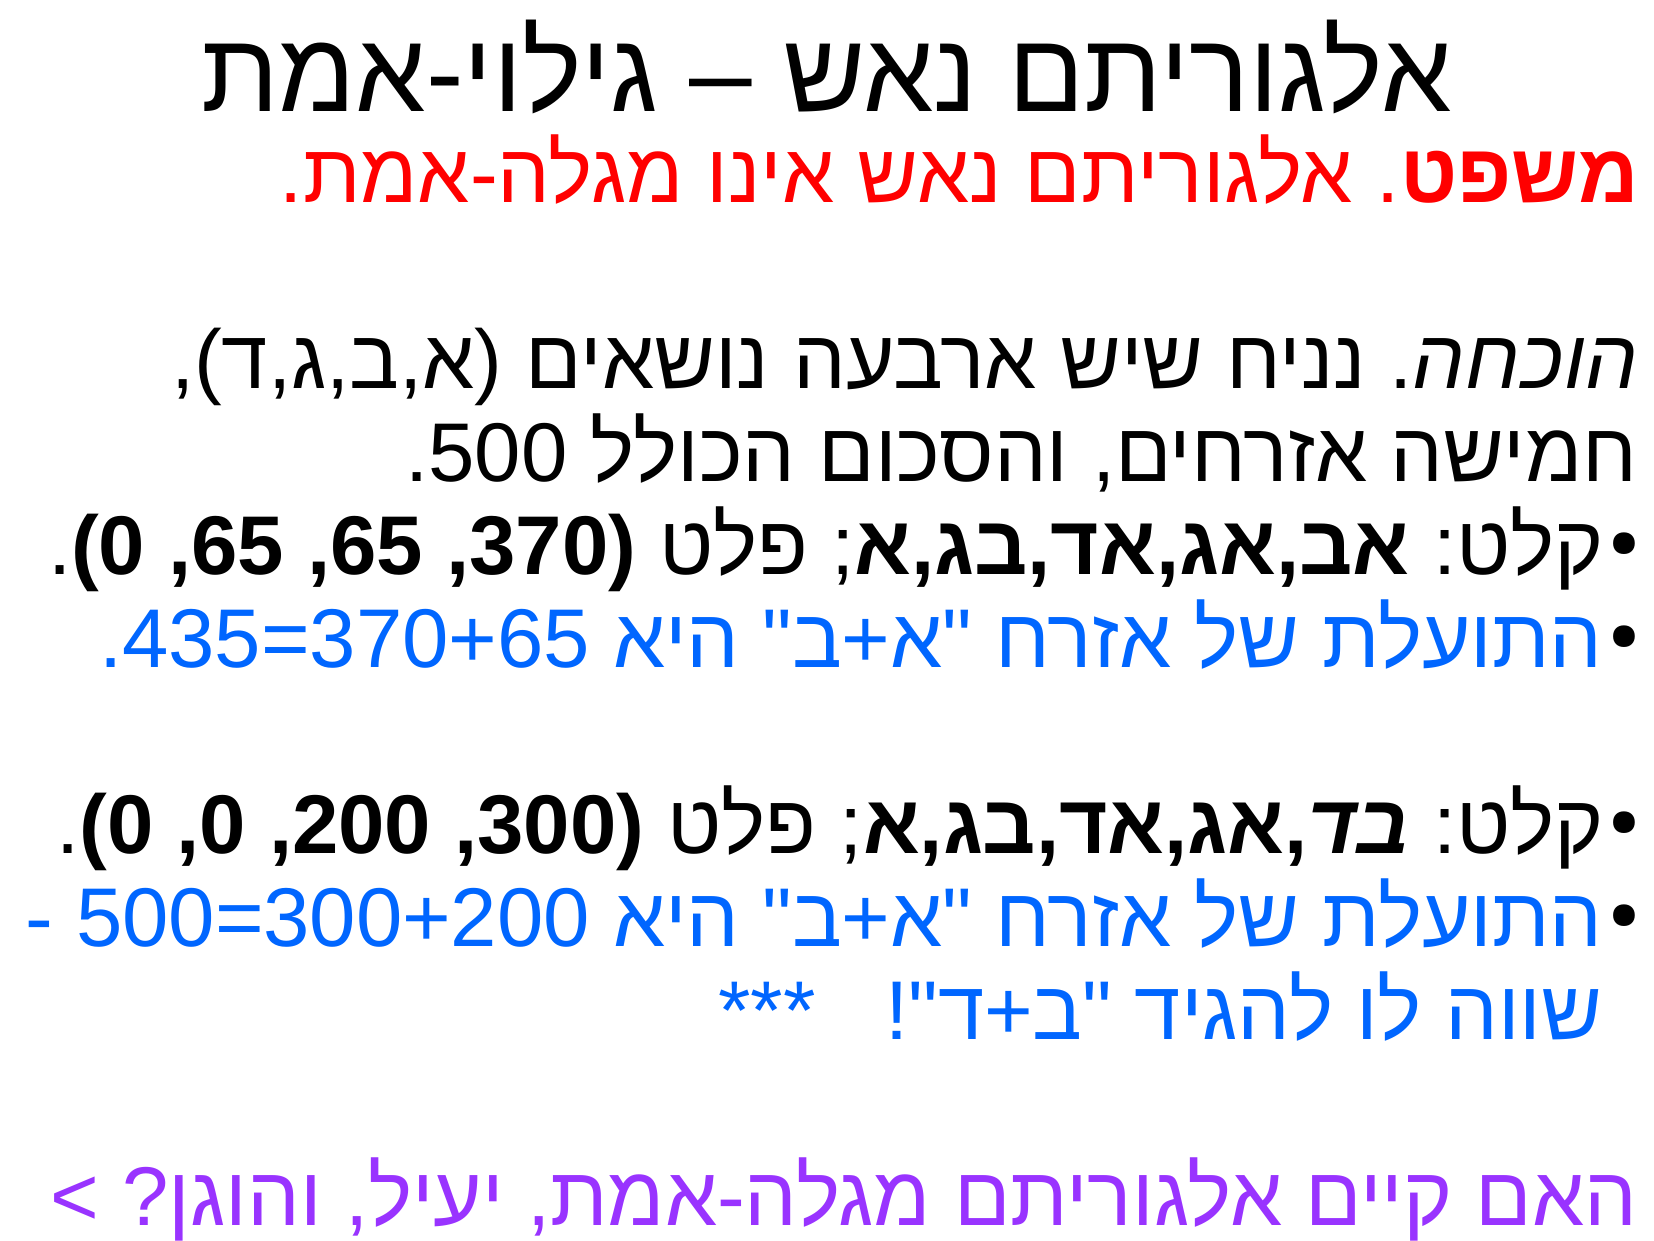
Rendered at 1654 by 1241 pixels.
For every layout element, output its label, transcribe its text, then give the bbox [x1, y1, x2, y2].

title אלגוריתם נאש – גילוי-אמת [0, 0, 1654, 120]
text_box משפט. אלגוריתם נאש אינו מגלה-אמת. הוכחה. נניח שיש ארבעה נושאים (א,ב,ג,ד), חמישה אזרחים, והסכום הכולל 500. קלט: אב,אג,אד,בג,א; פלט (370, 65, 65, 0). התועלת של אזרח "א+ב" היא 370+65=435. קלט: בד,אג,אד,בג,א; פלט (300, 200, 0, 0). התועלת של אזרח "א+ב" היא 300+200=500 - שווה לו להגיד "ב+ד"! *** האם קיים אלגוריתם מגלה-אמת, יעיל, והוגן? > [0, 120, 1654, 1241]
